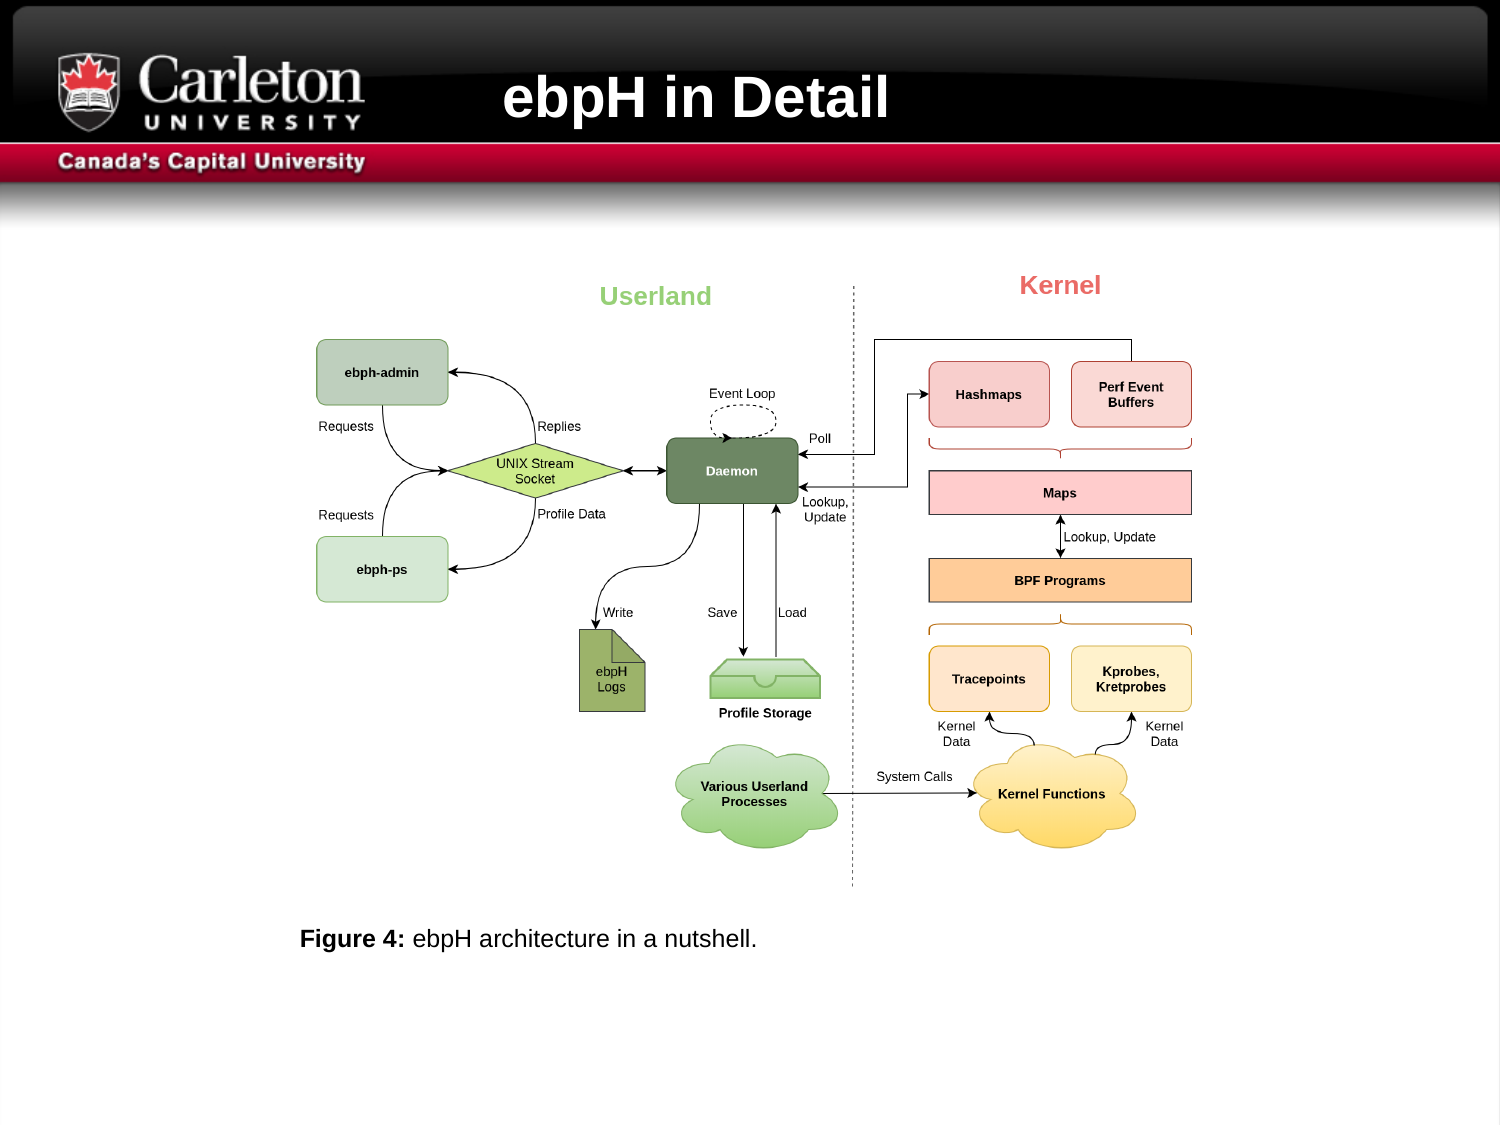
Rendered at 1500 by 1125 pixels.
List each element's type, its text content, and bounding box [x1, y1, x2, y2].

text_box Figure 4: ebpH architecture in a nutshell. [285, 915, 856, 990]
picture [0, 0, 1500, 1125]
title ebpH in Detail [487, 37, 1438, 150]
